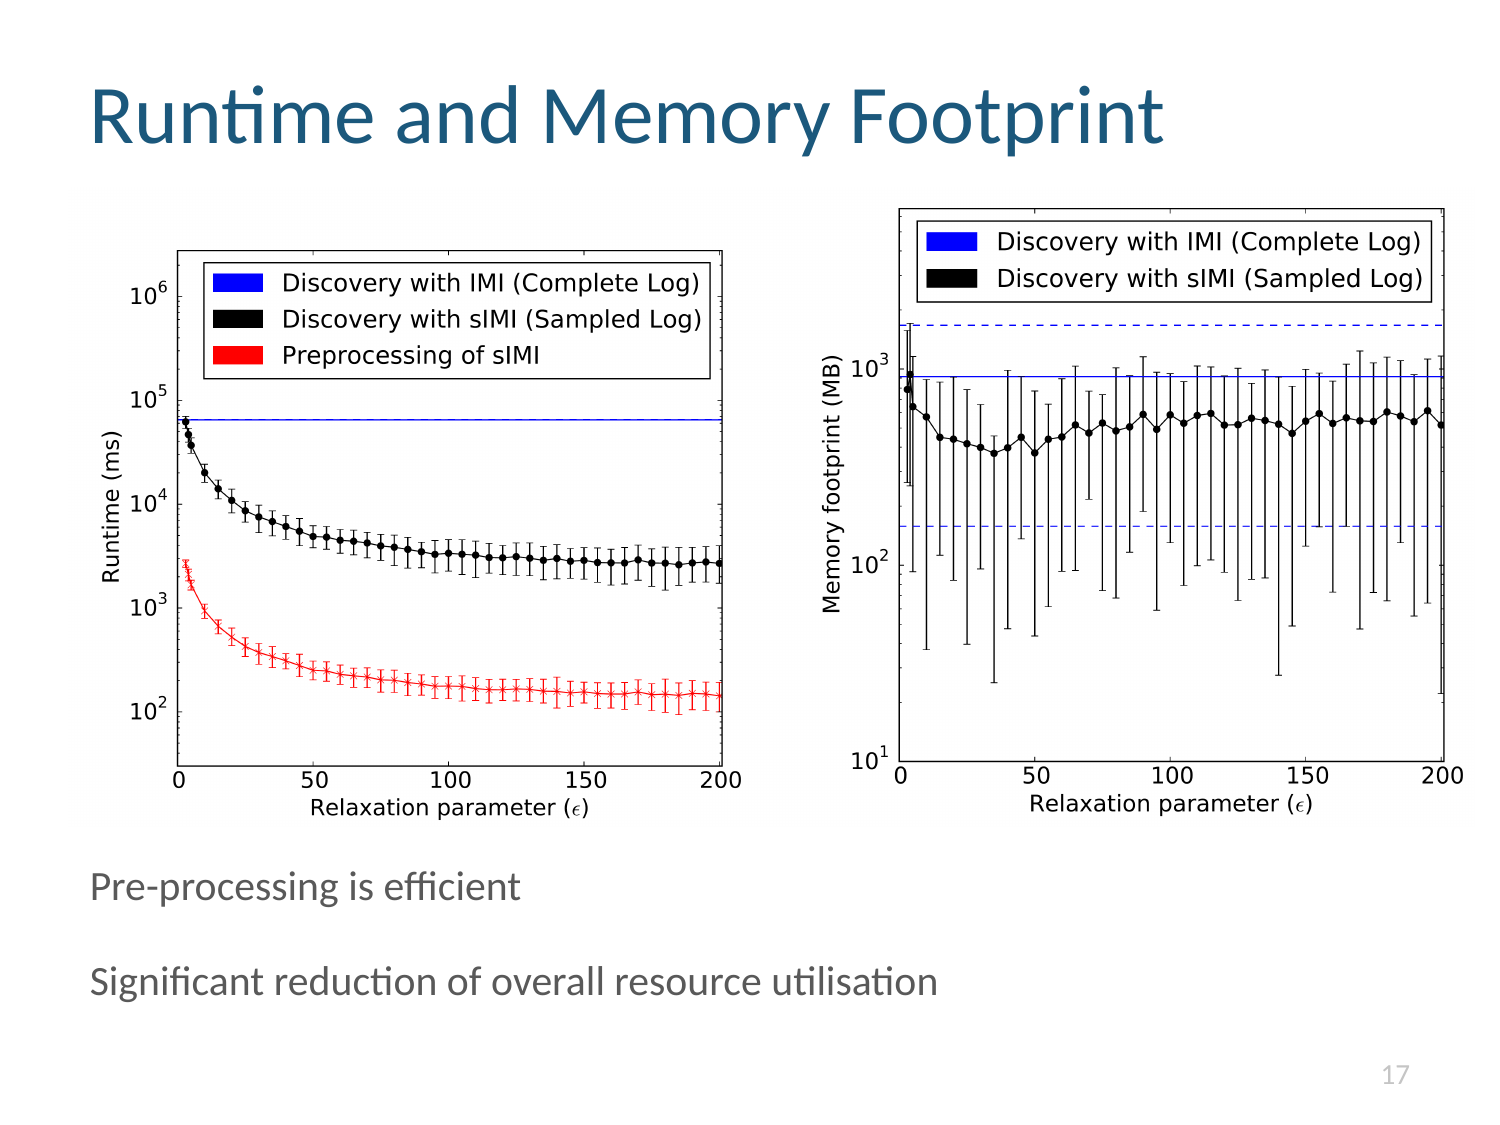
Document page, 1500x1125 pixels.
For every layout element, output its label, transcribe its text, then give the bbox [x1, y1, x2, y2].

text_box Pre-processing is efficient Significant reduction of overall resource utilisation [74, 851, 1425, 1033]
picture [68, 187, 1475, 827]
text_box Runtime and Memory Footprint [75, 45, 1431, 175]
text_box <number> [1074, 1042, 1425, 1103]
